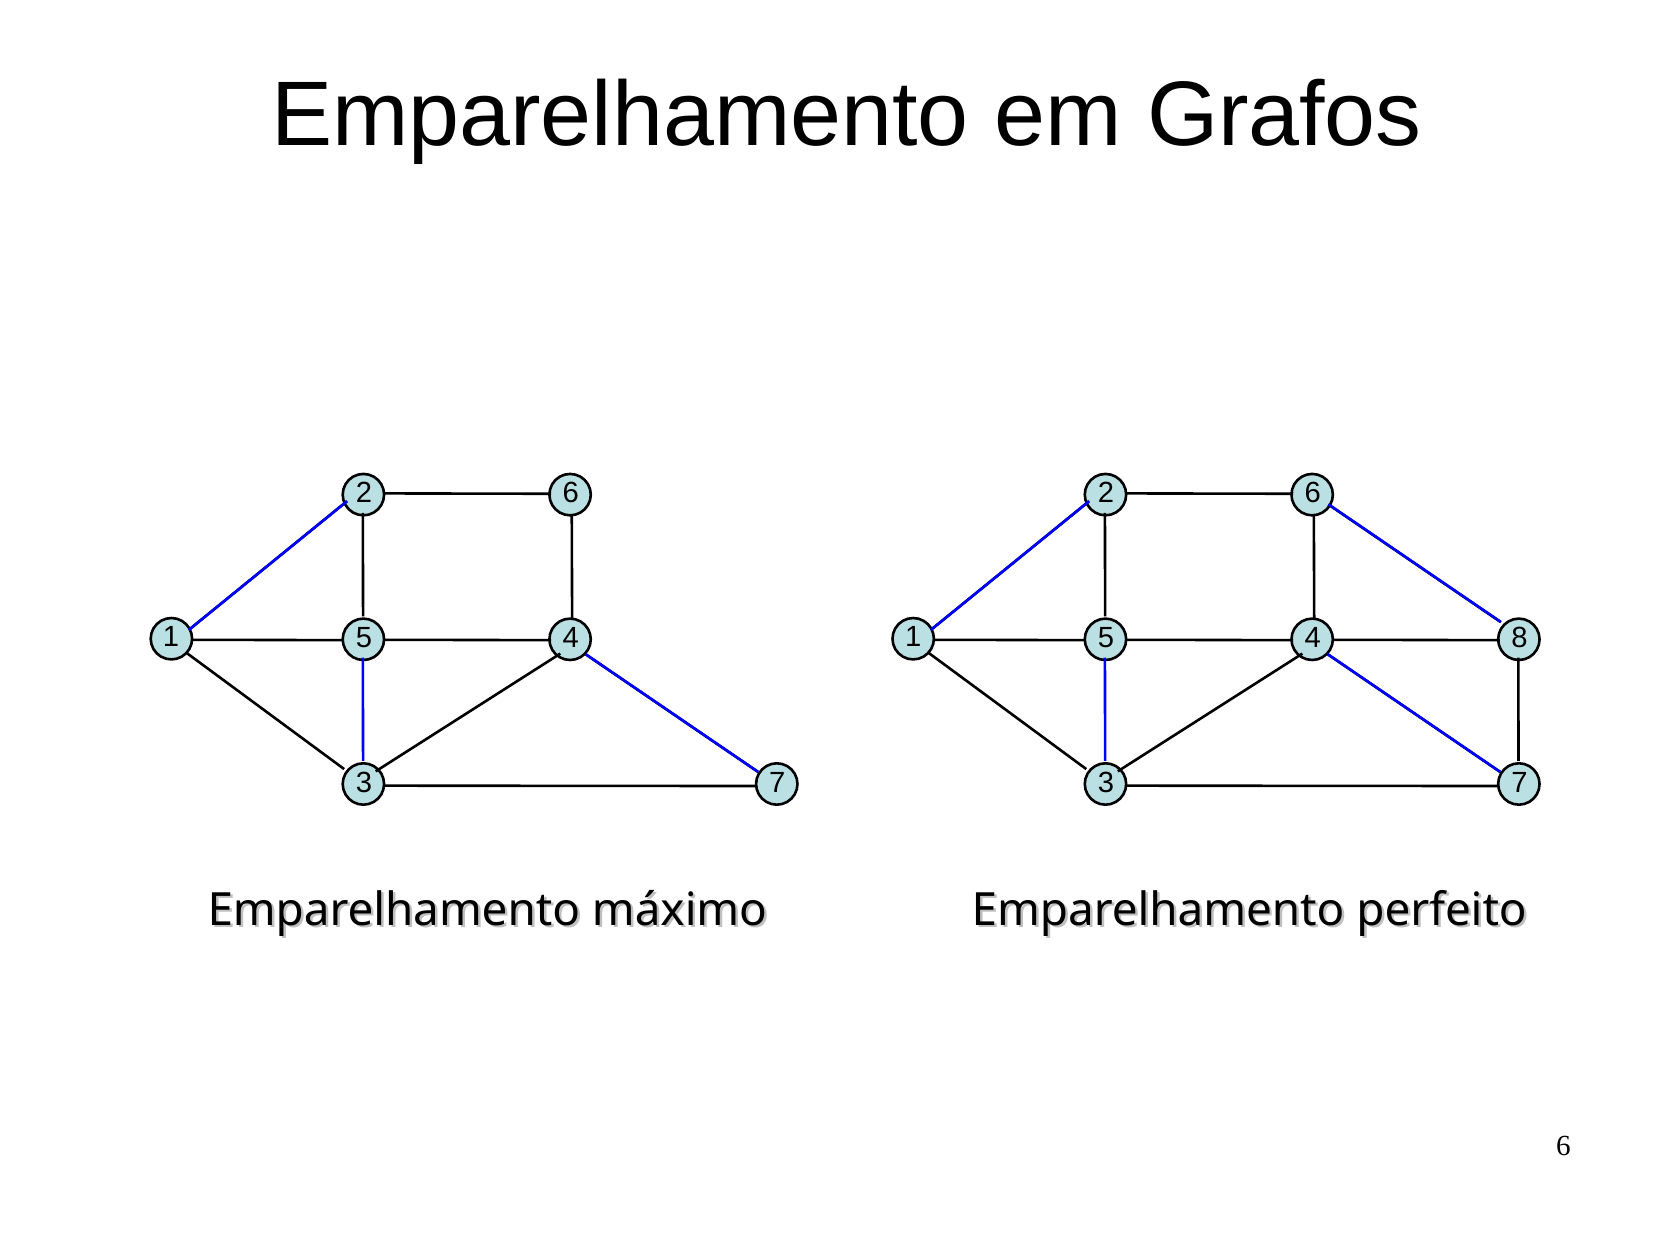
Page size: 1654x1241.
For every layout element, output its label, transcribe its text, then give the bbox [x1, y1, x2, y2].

text_box 2 [1083, 468, 1130, 518]
text_box 5 [340, 613, 387, 662]
text_box 1 [148, 612, 194, 661]
text_box 1 [890, 612, 937, 661]
text_box 4 [1289, 613, 1336, 662]
text_box 6 [547, 468, 594, 518]
text_box Emparelhamento máximo [292, 846, 683, 969]
title Emparelhamento em Grafos [261, 0, 1433, 228]
text_box 7 [1496, 758, 1543, 807]
text_box Emparelhamento perfeito [1054, 846, 1445, 969]
text_box 2 [340, 468, 387, 518]
text_box 3 [340, 758, 387, 807]
text_box 4 [547, 613, 594, 662]
text_box 7 [754, 758, 801, 807]
text_box 8 [1496, 613, 1543, 662]
text_box 5 [1083, 613, 1130, 662]
text_box 3 [1083, 758, 1130, 807]
text_box 6 [1289, 468, 1336, 518]
